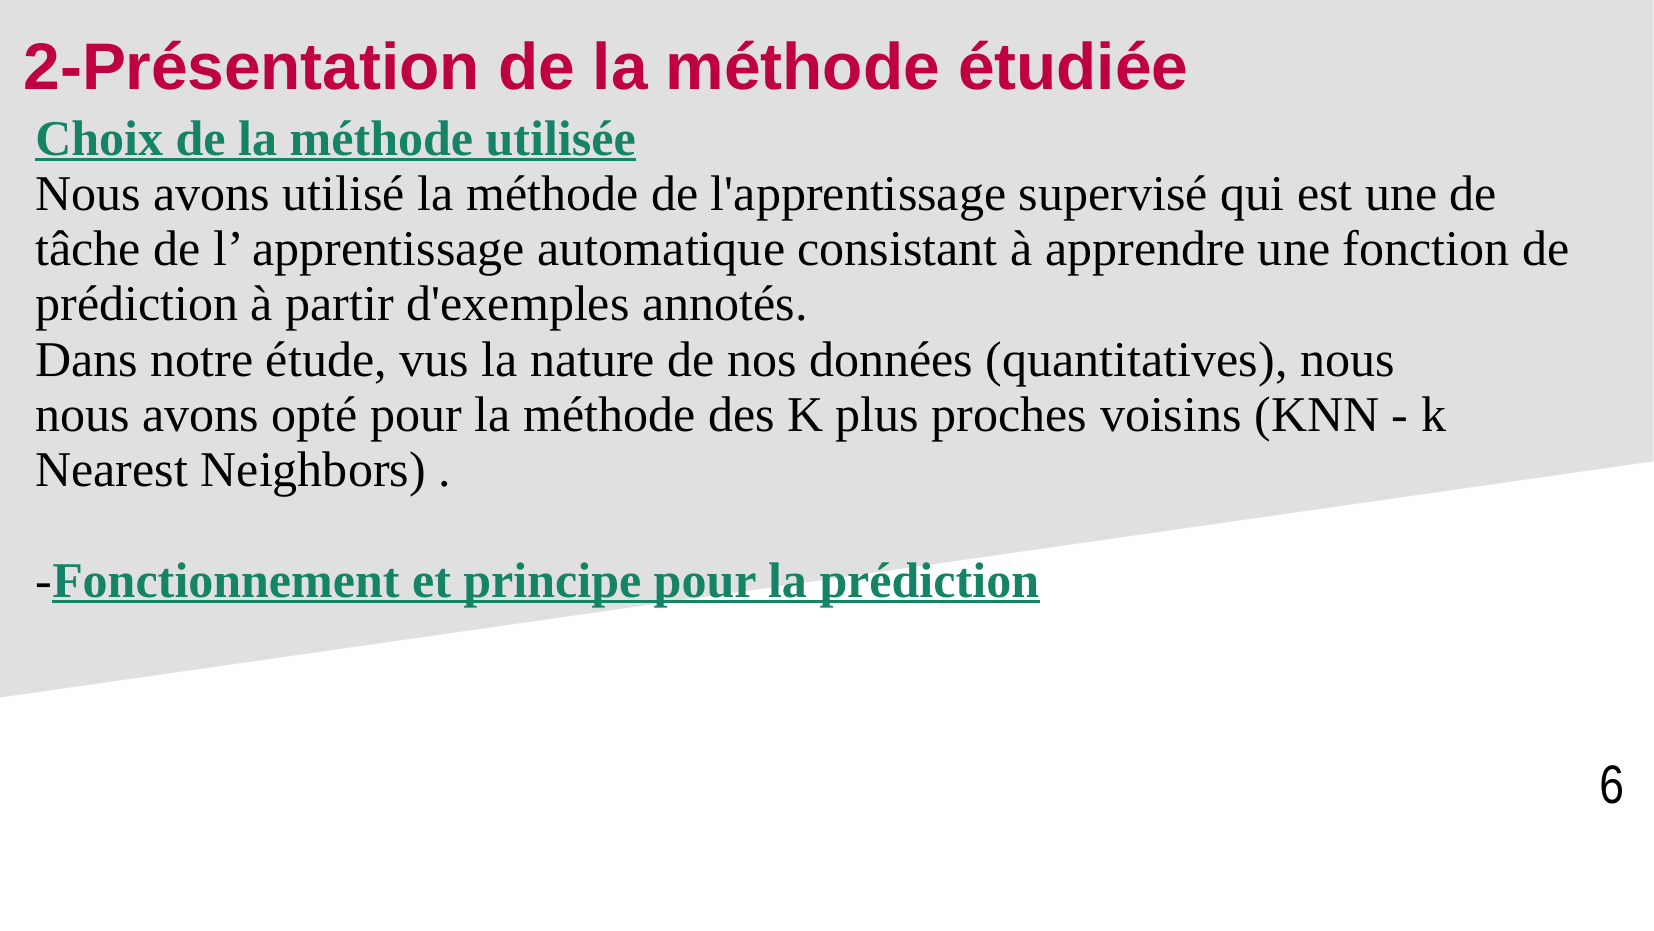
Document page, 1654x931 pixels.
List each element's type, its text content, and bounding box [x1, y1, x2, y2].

subtitle Choix de la méthode utilisée Nous avons utilisé la méthode de l'apprentissage supervisé qui est une de tâche de l’ apprentissage automatique consistant à apprendre une fonction de prédiction à partir d'exemples annotés. Dans notre étude, vus la nature de nos données (quantitatives), nous nous avons opté pour la méthode des K plus proches voisins (KNN - k Nearest Neighbors) . -Fonctionnement et principe pour la prédiction [35, 110, 1607, 851]
title 2-Présentation de la méthode étudiée [23, 15, 1501, 119]
